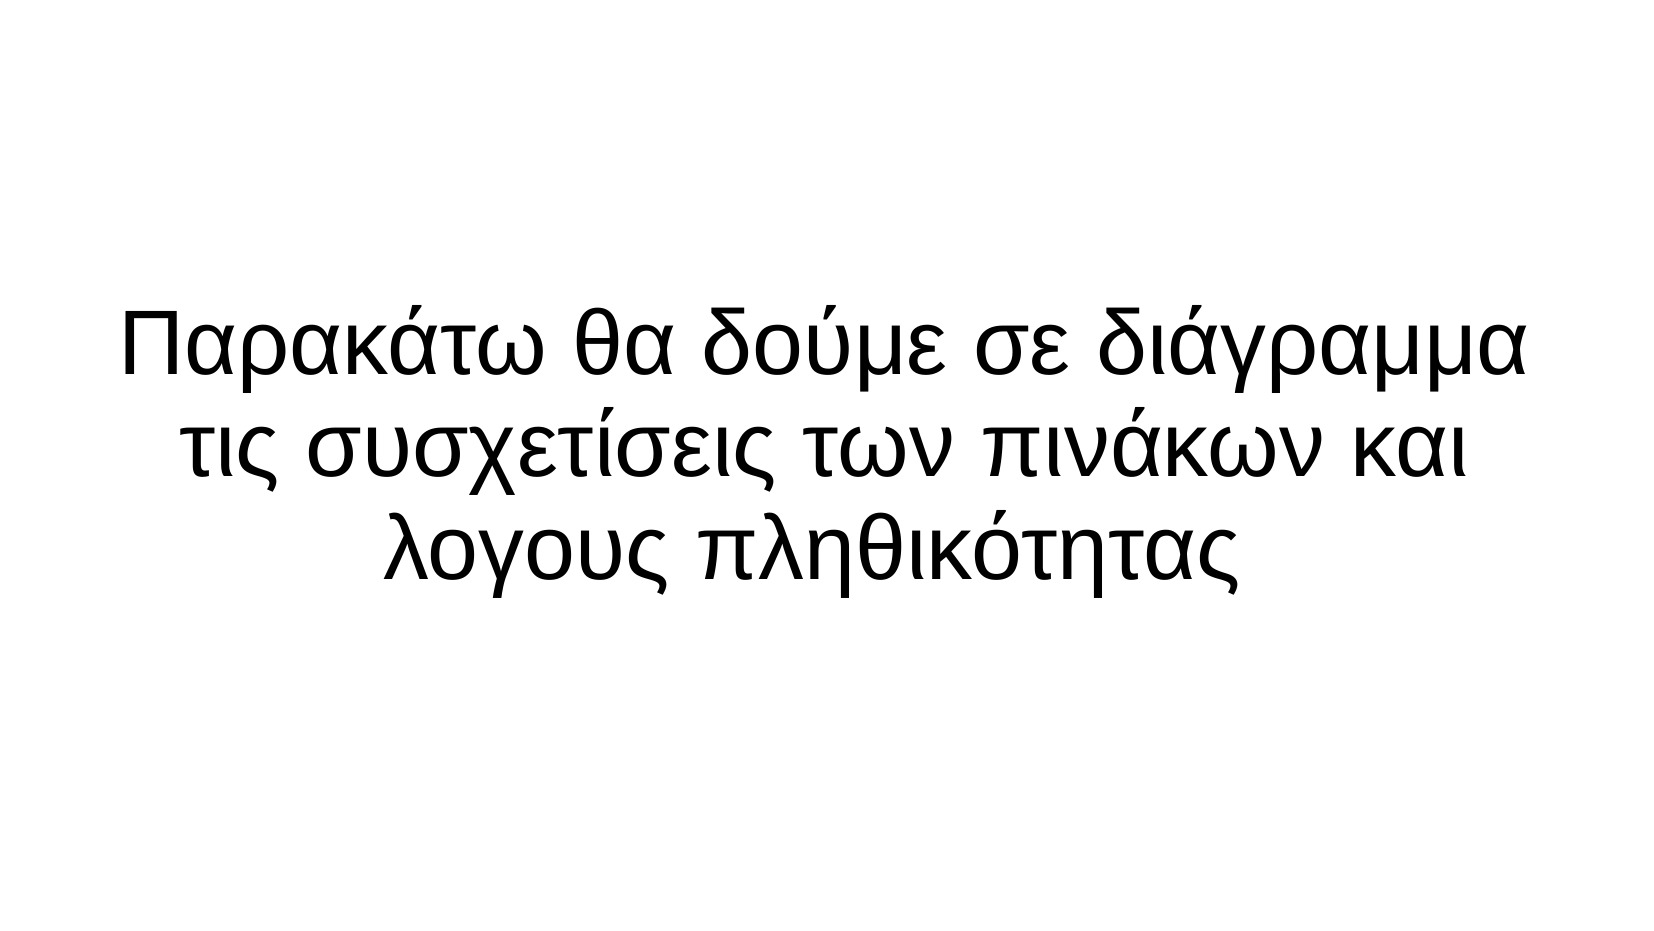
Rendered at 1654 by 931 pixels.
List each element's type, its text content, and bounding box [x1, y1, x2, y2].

title Παρακάτω θα δούμε σε διάγραμμα τις συσχετίσεις των πινάκων και λογους πληθικότητας [105, 240, 1546, 651]
